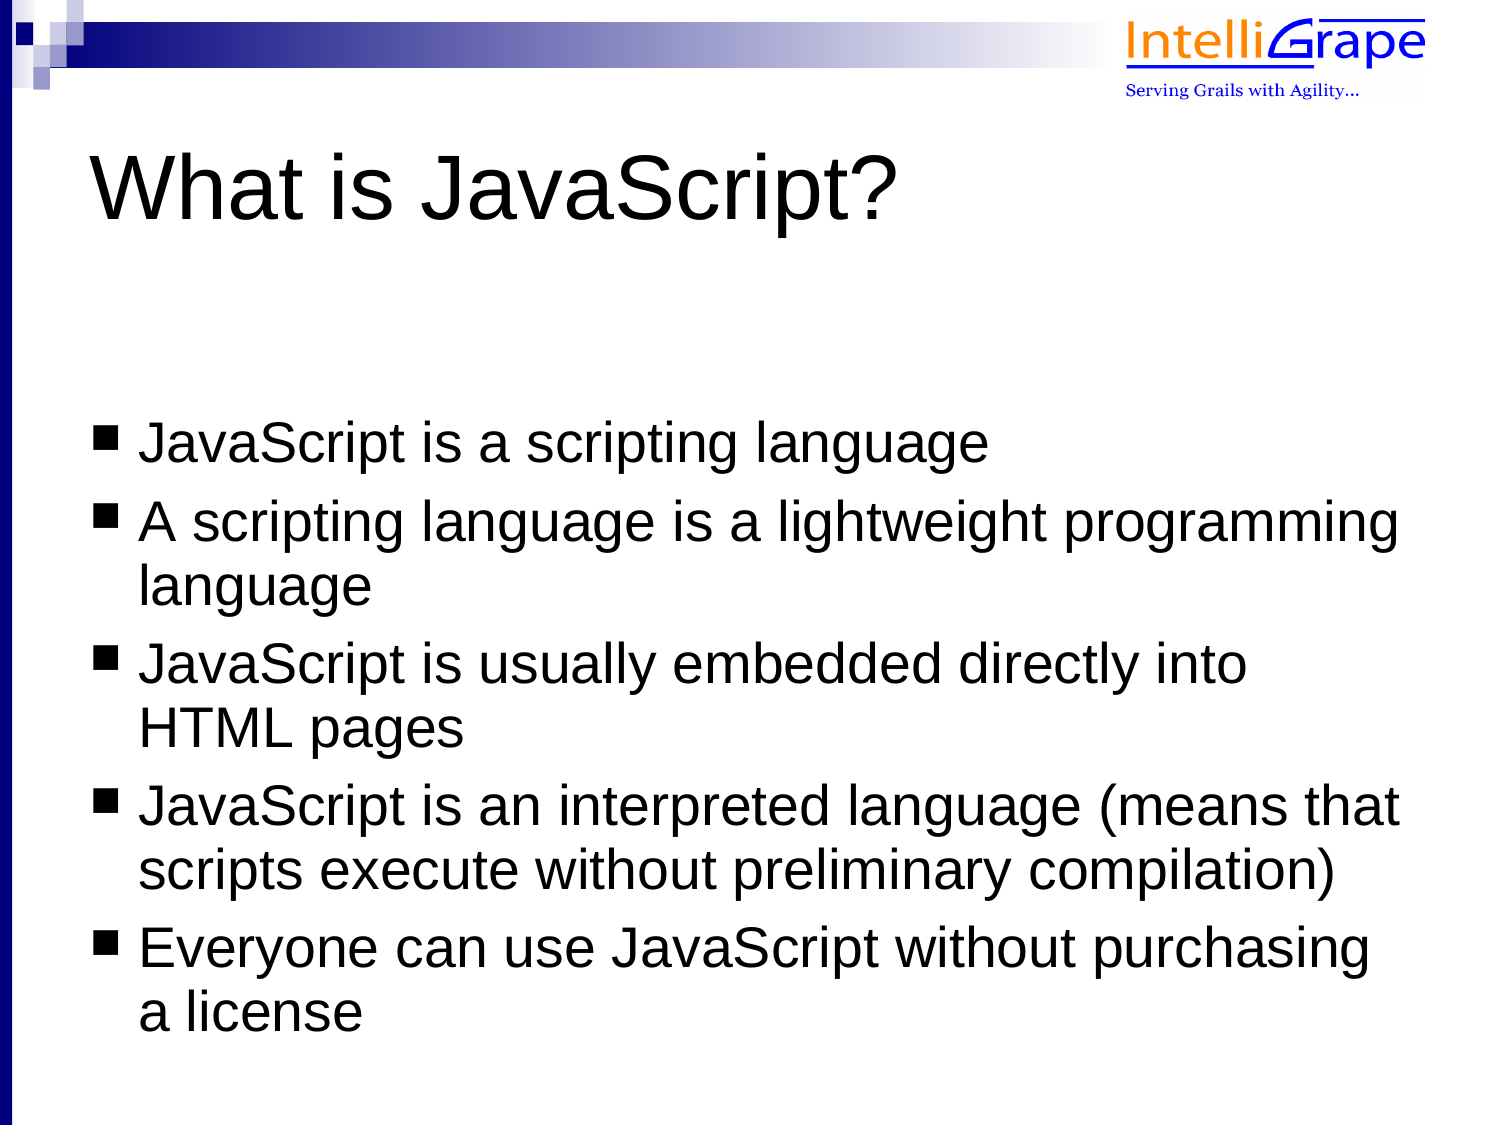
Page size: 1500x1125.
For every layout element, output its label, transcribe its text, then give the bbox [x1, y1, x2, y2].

picture [1125, 12, 1425, 74]
list JavaScript is a scripting language A scripting language is a lightweight programming language JavaScript is usually embedded directly into HTML pages JavaScript is an interpreted language (means that scripts execute without preliminary compilation) Everyone can use JavaScript without purchasing a license [75, 324, 1426, 1068]
title What is JavaScript? [75, 74, 1426, 301]
